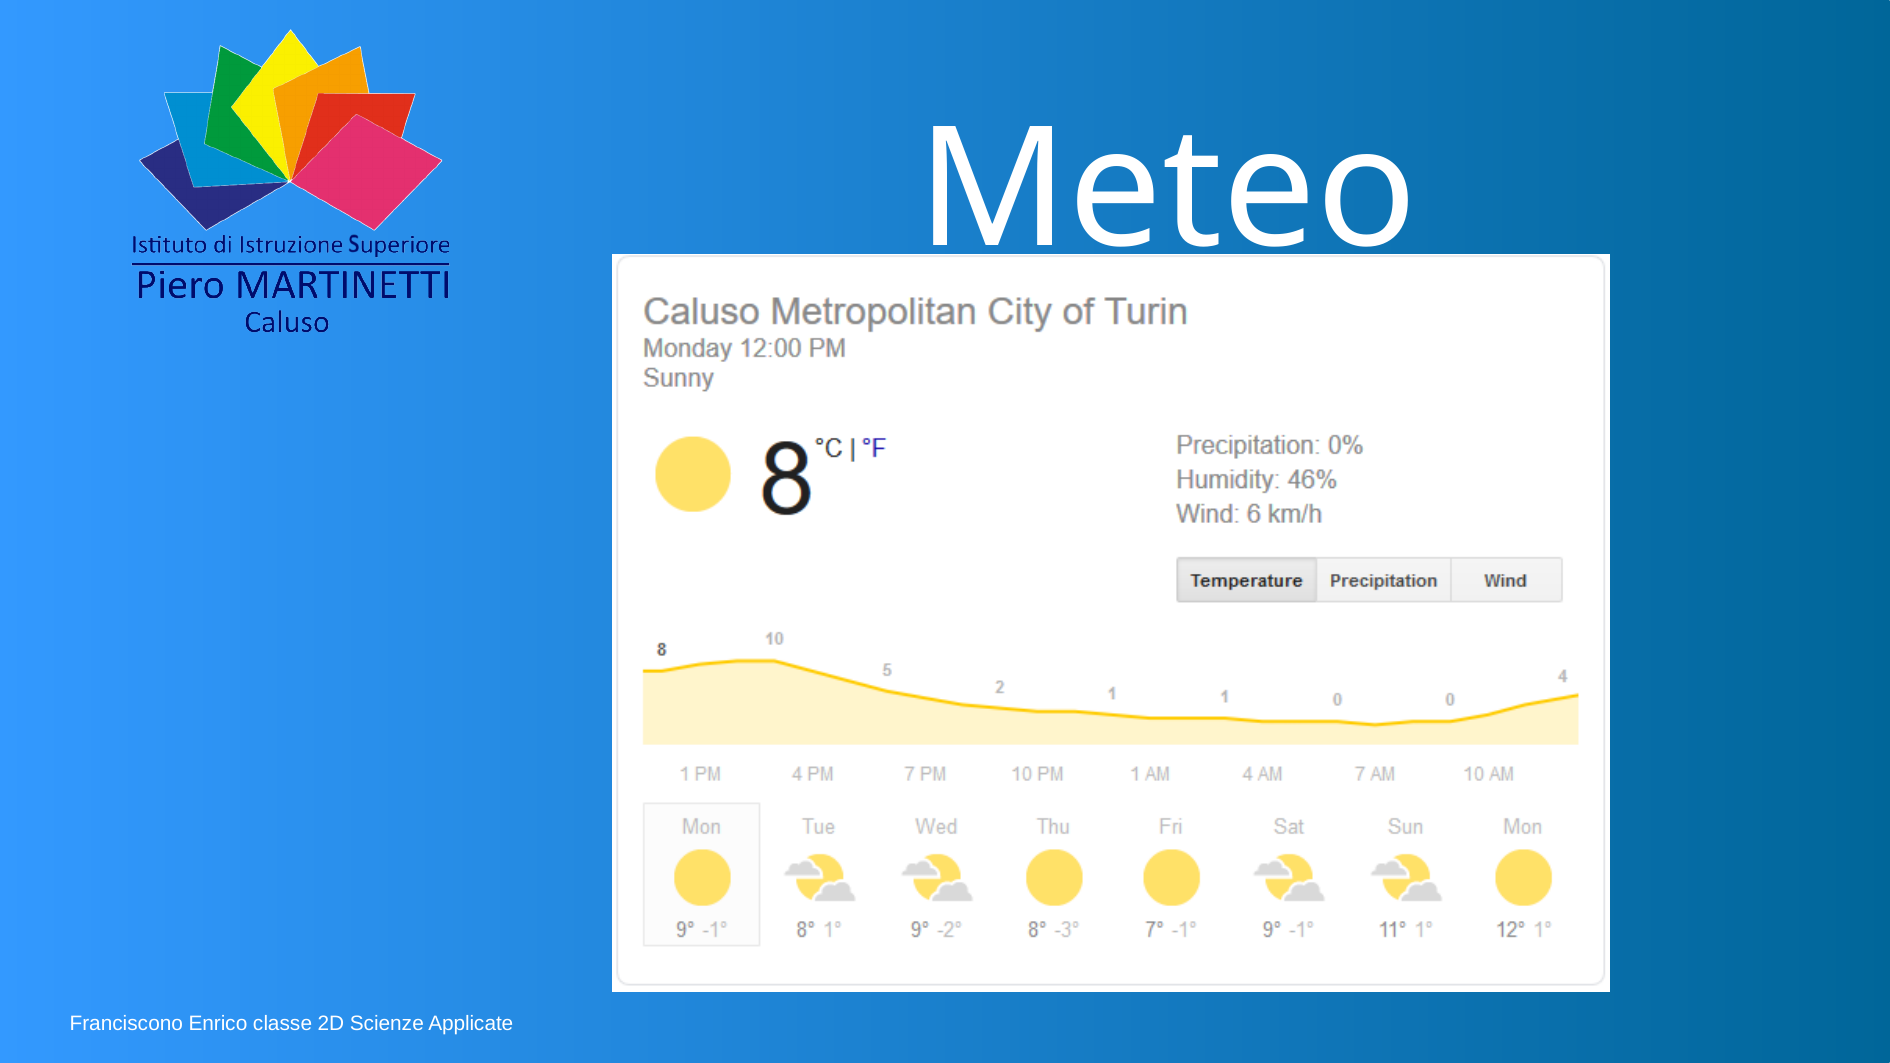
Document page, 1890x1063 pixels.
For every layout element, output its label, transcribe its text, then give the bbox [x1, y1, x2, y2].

text_box Meteo [591, 59, 1760, 268]
text_box Franciscono Enrico classe 2D Scienze Applicate [54, 1004, 628, 1063]
picture [0, 23, 591, 355]
picture [612, 254, 1610, 992]
